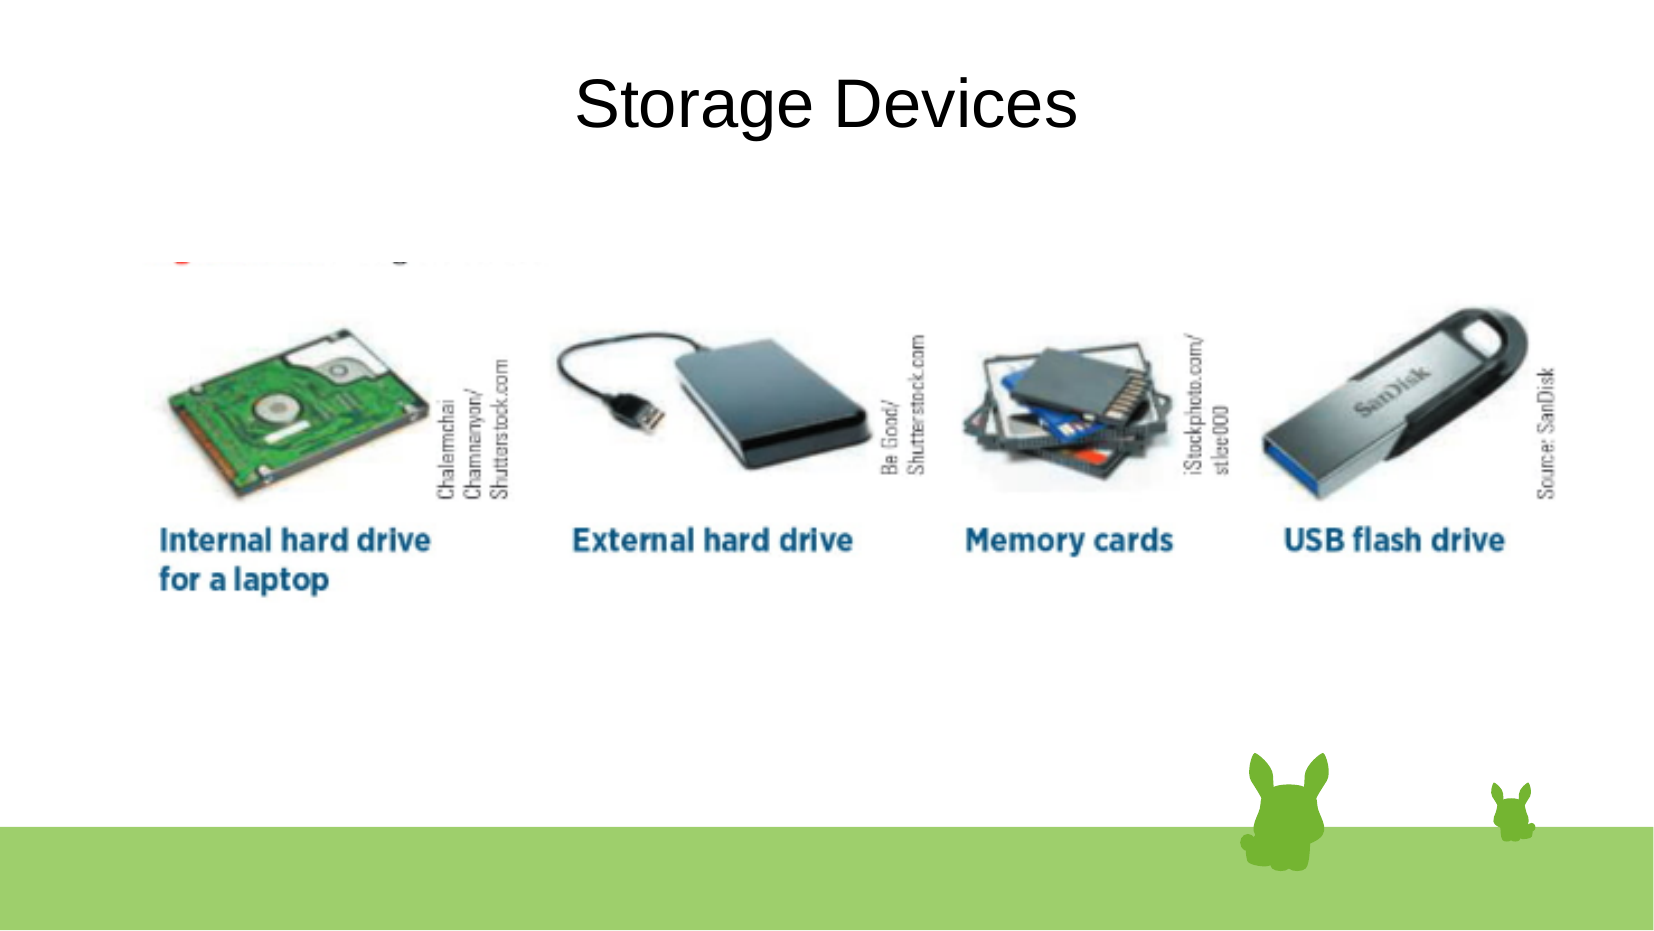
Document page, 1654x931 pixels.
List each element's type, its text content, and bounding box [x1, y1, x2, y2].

title Storage Devices [88, 29, 1565, 178]
picture [112, 262, 1569, 636]
